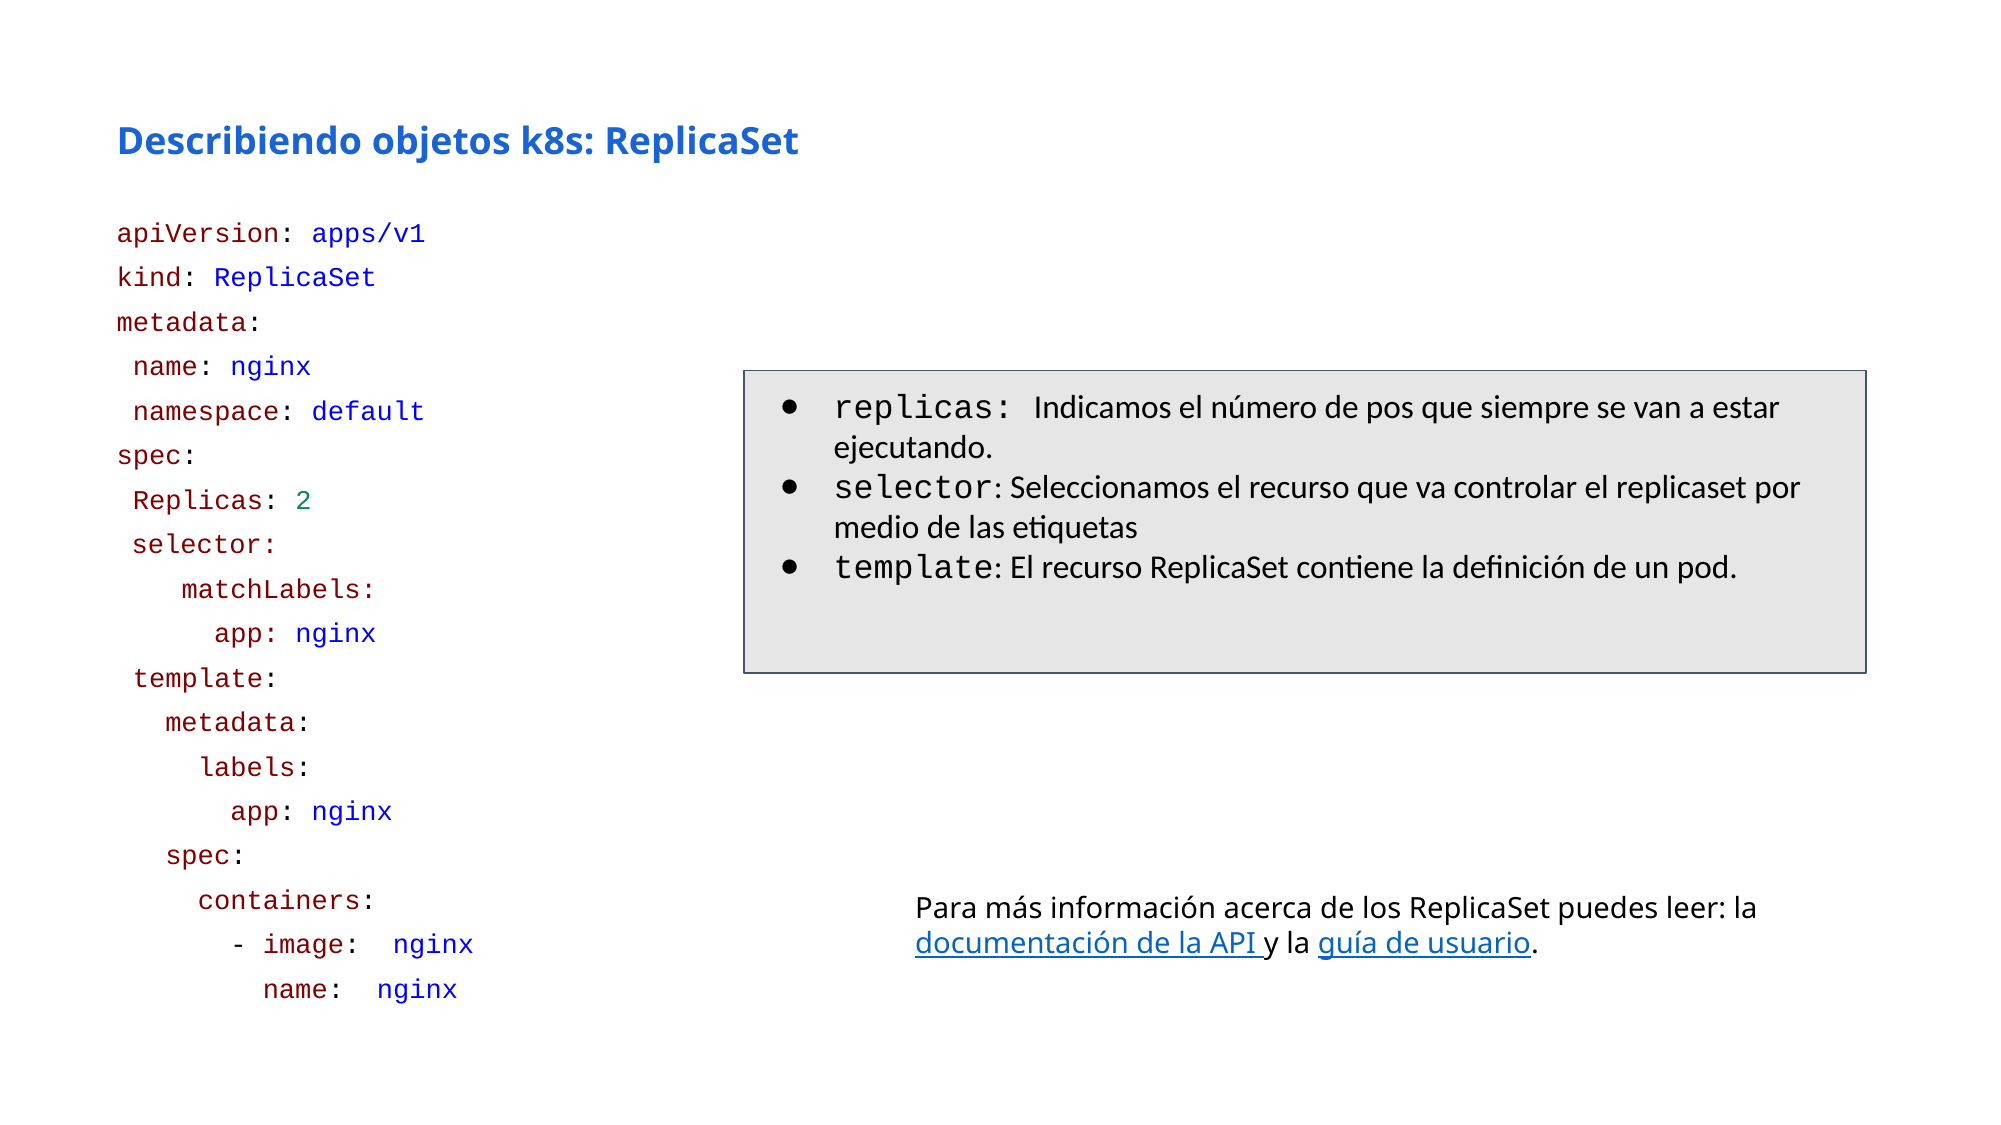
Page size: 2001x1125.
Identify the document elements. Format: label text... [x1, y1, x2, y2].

text_box apiVersion: apps/v1 kind: ReplicaSet metadata: name: nginx namespace: default spec: Replicas: 2 selector: matchLabels: app: nginx template: metadata: labels: app: nginx spec: containers: - image: nginx name: nginx [101, 195, 1977, 901]
text_box replicas: Indicamos el número de pos que siempre se van a estar ejecutando. selector: Seleccionamos el recurso que va controlar el replicaset por medio de las etiquetas template: El recurso ReplicaSet contiene la definición de un pod. [743, 370, 1867, 674]
text_box Describiendo objetos k8s: ReplicaSet [101, 110, 1075, 170]
text_box Para más información acerca de los ReplicaSet puedes leer: la documentación de la API y la guía de usuario. [900, 874, 1808, 983]
